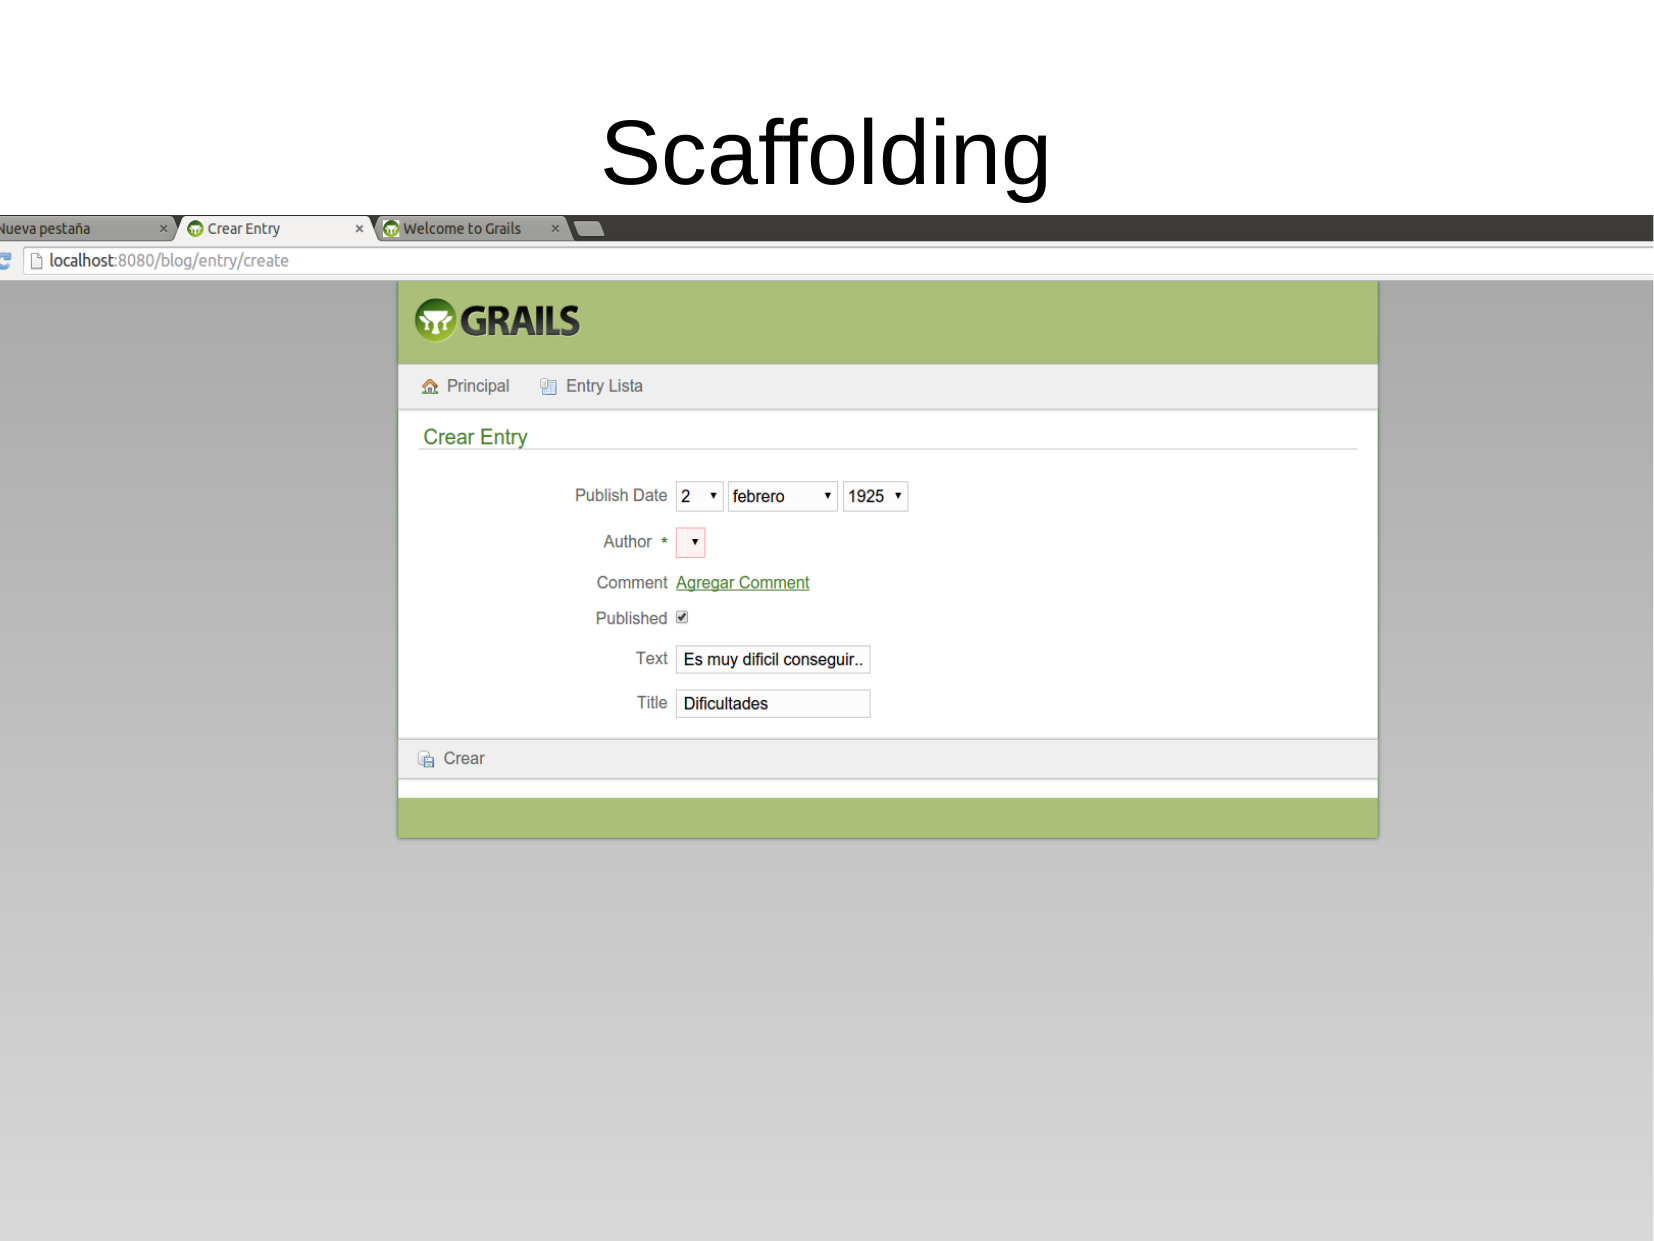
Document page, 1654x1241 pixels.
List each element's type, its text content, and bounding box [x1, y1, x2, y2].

picture [0, 215, 1654, 1241]
title Scaffolding [82, 49, 1571, 215]
